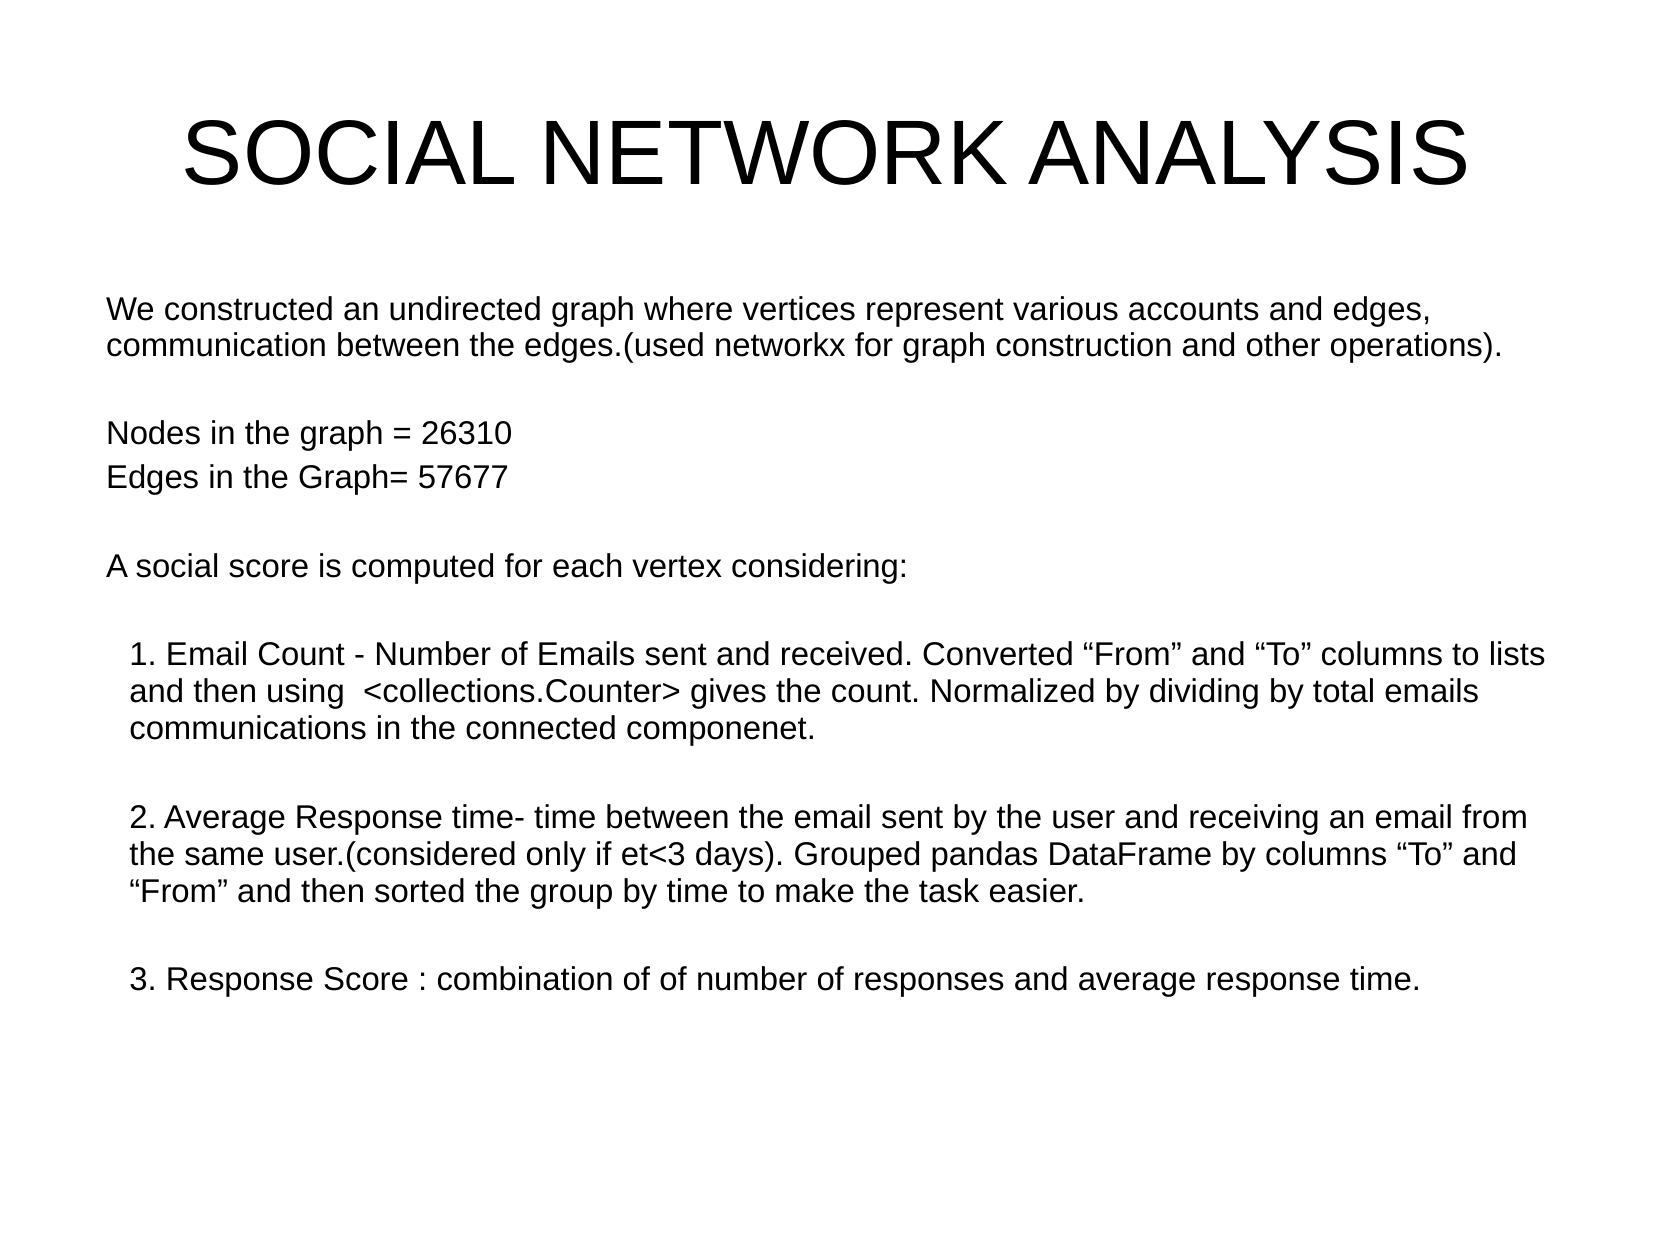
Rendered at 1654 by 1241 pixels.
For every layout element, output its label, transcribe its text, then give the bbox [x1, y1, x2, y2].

title SOCIAL NETWORK ANALYSIS [82, 49, 1571, 257]
list We constructed an undirected graph where vertices represent various accounts and edges, communication between the edges.(used networkx for graph construction and other operations). Nodes in the graph = 26310 Edges in the Graph= 57677 A social score is computed for each vertex considering: 1. Email Count - Number of Emails sent and received. Converted “From” and “To” columns to lists and then using <collections.Counter> gives the count. Normalized by dividing by total emails communications in the connected componenet. 2. Average Response time- time between the email sent by the user and receiving an email from the same user.(considered only if et<3 days). Grouped pandas DataFrame by columns “To” and “From” and then sorted the group by time to make the task easier. 3. Response Score : combination of of number of responses and average response time. [82, 290, 1571, 1010]
